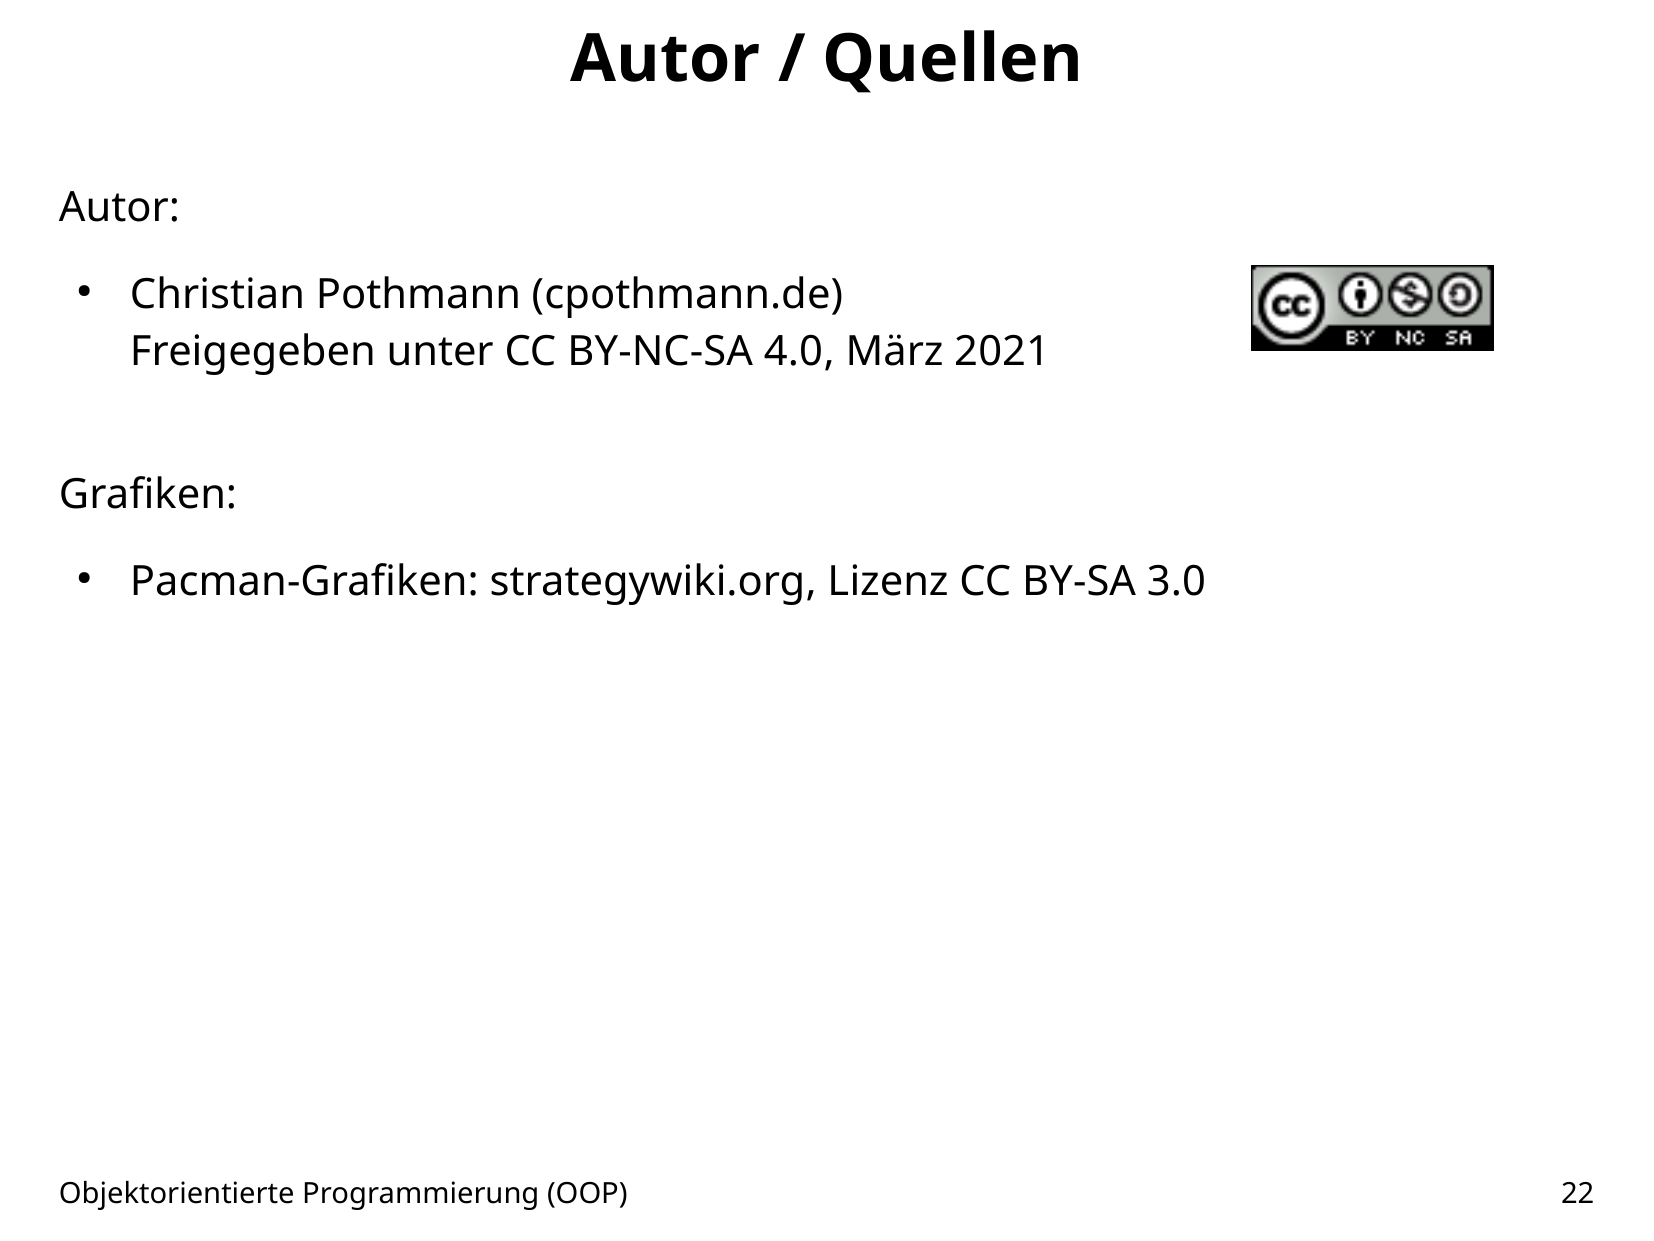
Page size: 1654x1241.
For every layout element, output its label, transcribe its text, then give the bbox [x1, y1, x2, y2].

picture [1251, 265, 1494, 351]
list Autor: Christian Pothmann (cpothmann.de) Freigegeben unter CC BY-NC-SA 4.0, März 2021 Grafiken: Pacman-Grafiken: strategywiki.org, Lizenz CC BY-SA 3.0 [59, 177, 1583, 1146]
title Autor / Quellen [0, 5, 1654, 107]
